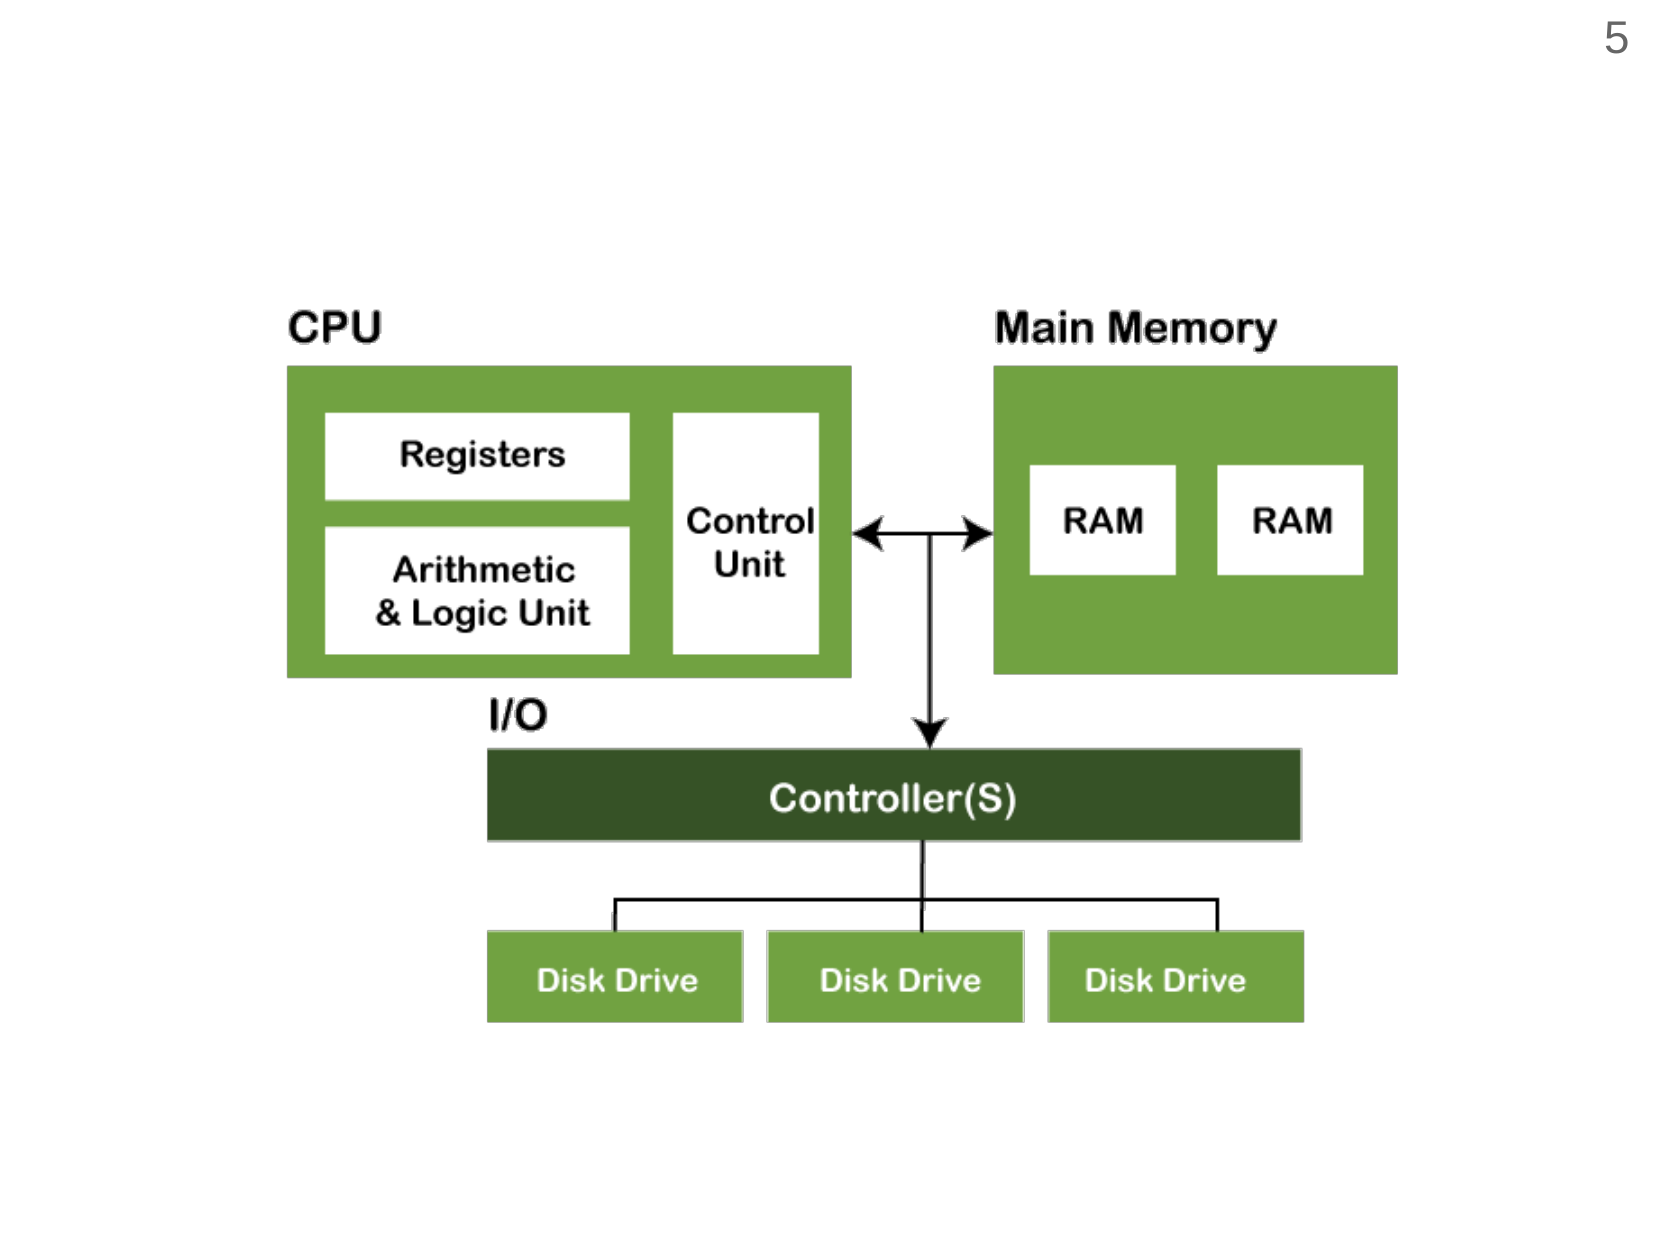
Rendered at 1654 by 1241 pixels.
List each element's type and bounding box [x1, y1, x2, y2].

picture [248, 296, 1526, 1093]
